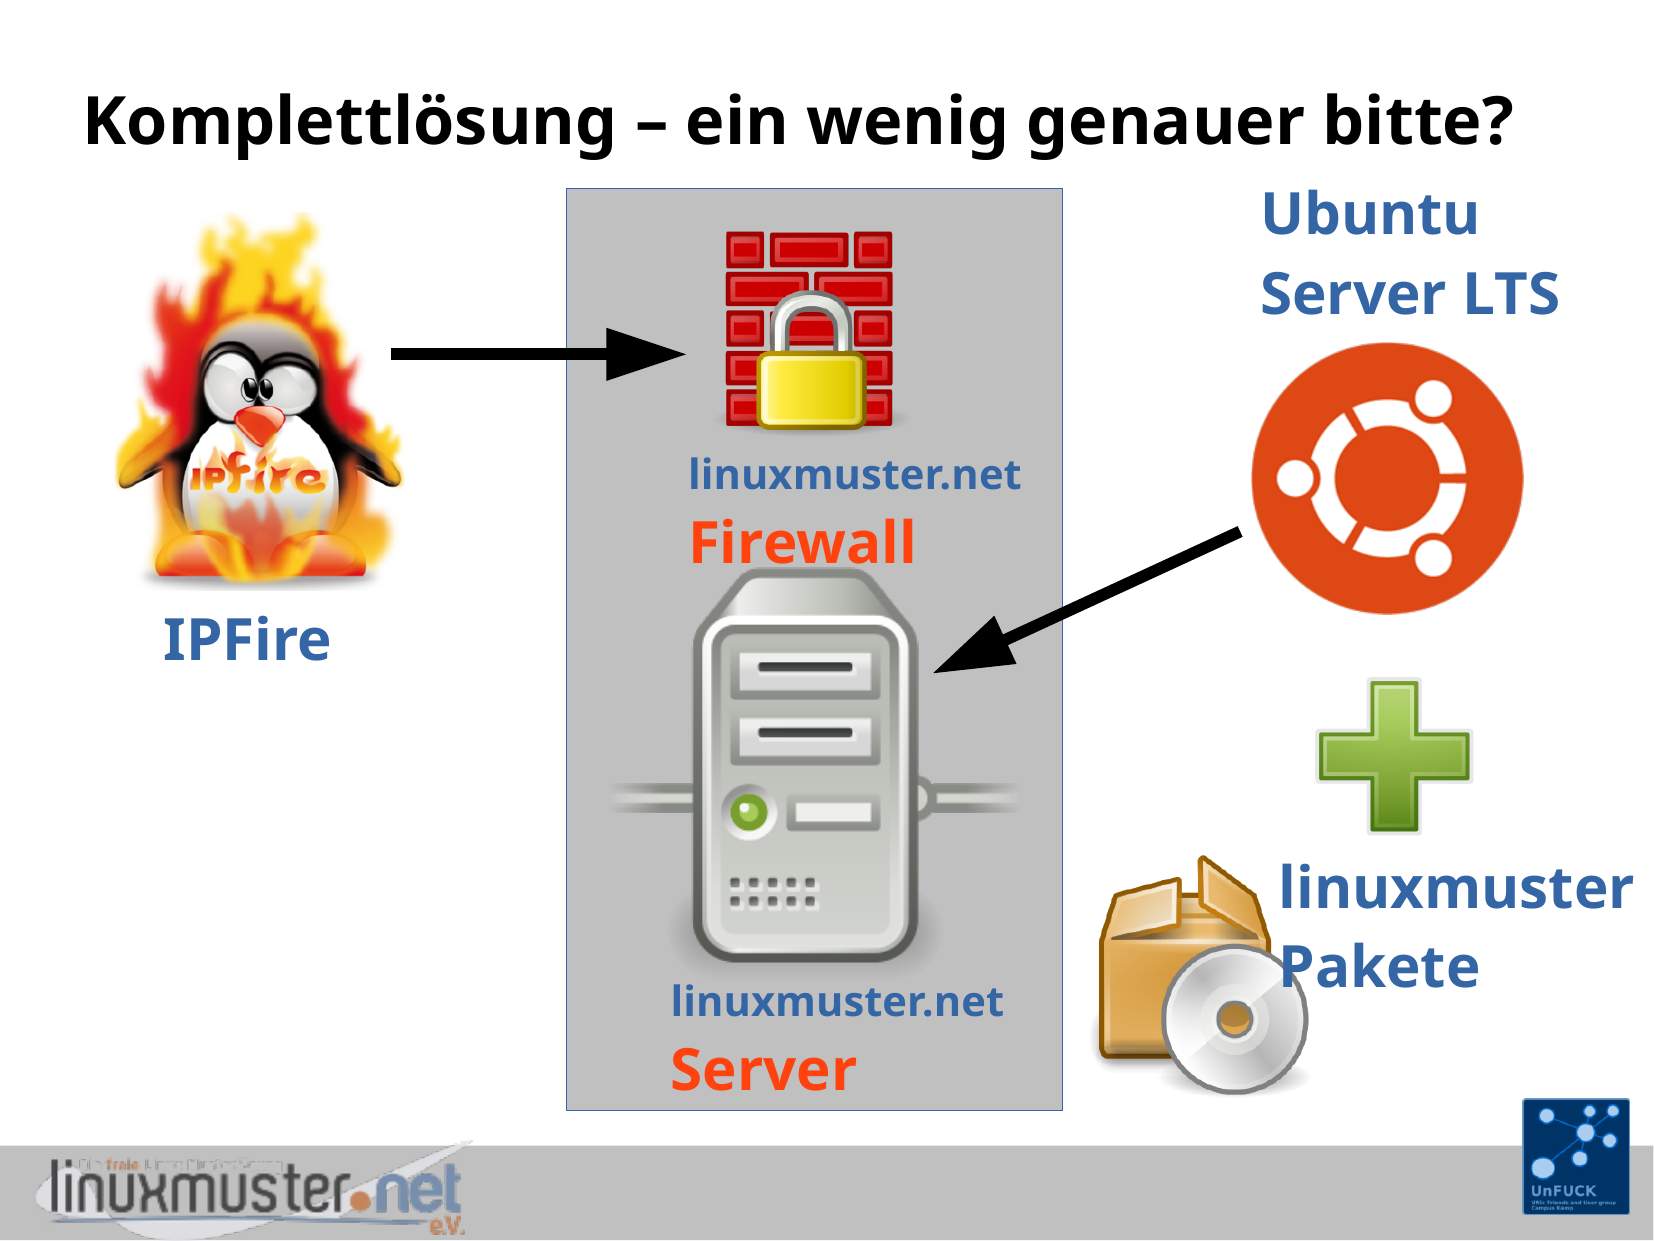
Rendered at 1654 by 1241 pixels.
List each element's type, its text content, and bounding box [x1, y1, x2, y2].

text_box linuxmuster Pakete [1263, 838, 1626, 985]
text_box linuxmuster.net Server [655, 963, 999, 1092]
picture [1299, 661, 1489, 838]
text_box linuxmuster.net Firewall [673, 437, 1016, 565]
picture [1062, 850, 1312, 1099]
text_box [566, 189, 1063, 616]
text_box IPFire [148, 590, 343, 672]
picture [686, 213, 922, 437]
picture [36, 1140, 473, 1241]
text_box Ubuntu Server LTS [1245, 165, 1571, 312]
title Komplettlösung – ein wenig genauer bitte? [82, 49, 1571, 189]
picture [70, 212, 449, 591]
picture [1522, 1098, 1630, 1215]
picture [1251, 342, 1524, 615]
text_box [566, 355, 1063, 1111]
picture [590, 550, 1040, 1000]
